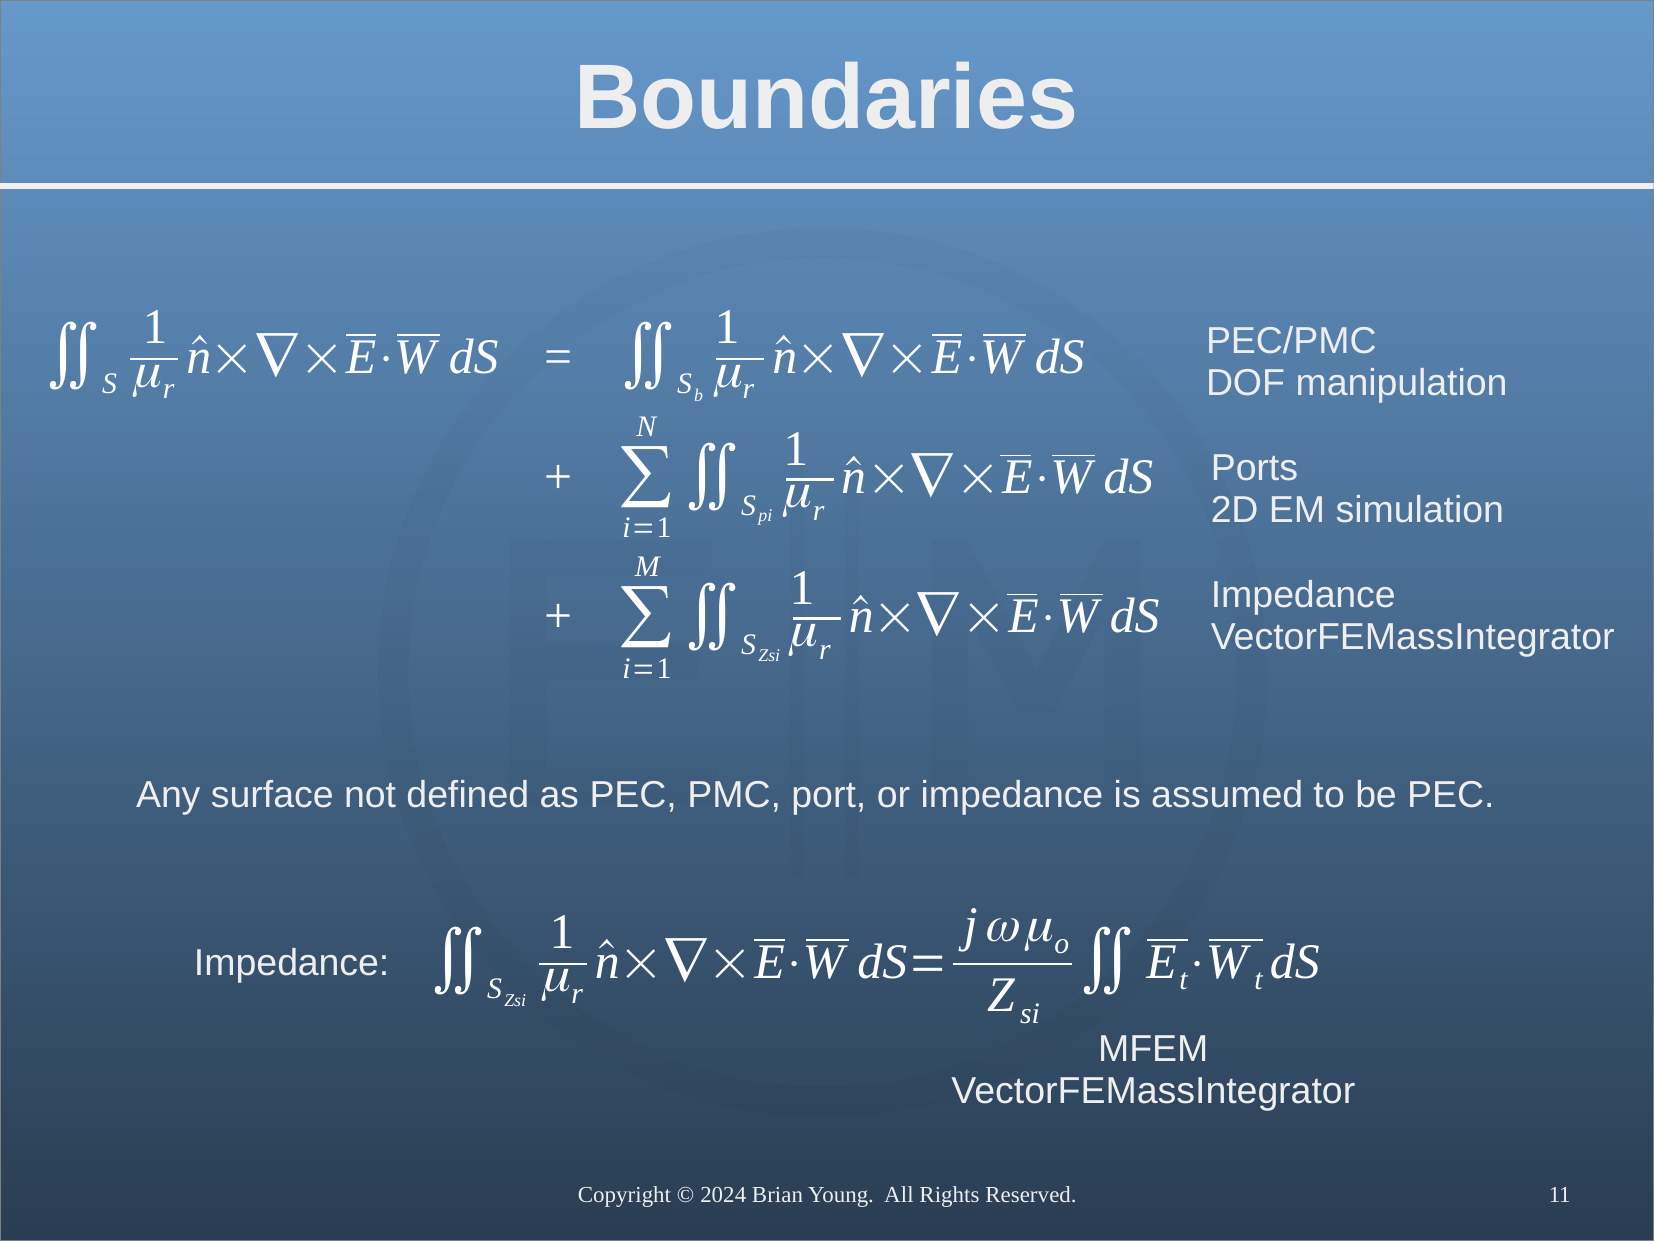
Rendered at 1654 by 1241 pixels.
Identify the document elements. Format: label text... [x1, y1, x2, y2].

text_box Impedance: [174, 909, 410, 1015]
text_box PEC/PMC DOF manipulation [1191, 309, 1582, 415]
chart [421, 897, 1329, 1030]
text_box Any surface not defined as PEC, PMC, port, or impedance is assumed to be PEC. [116, 741, 1537, 847]
text_box MFEM VectorFEMassIntegrator [958, 1017, 1349, 1123]
title Boundaries [82, 31, 1571, 163]
text_box Impedance VectorFEMassIntegrator [1191, 563, 1582, 669]
text_box Ports 2D EM simulation [1191, 436, 1582, 542]
chart [36, 300, 1169, 685]
